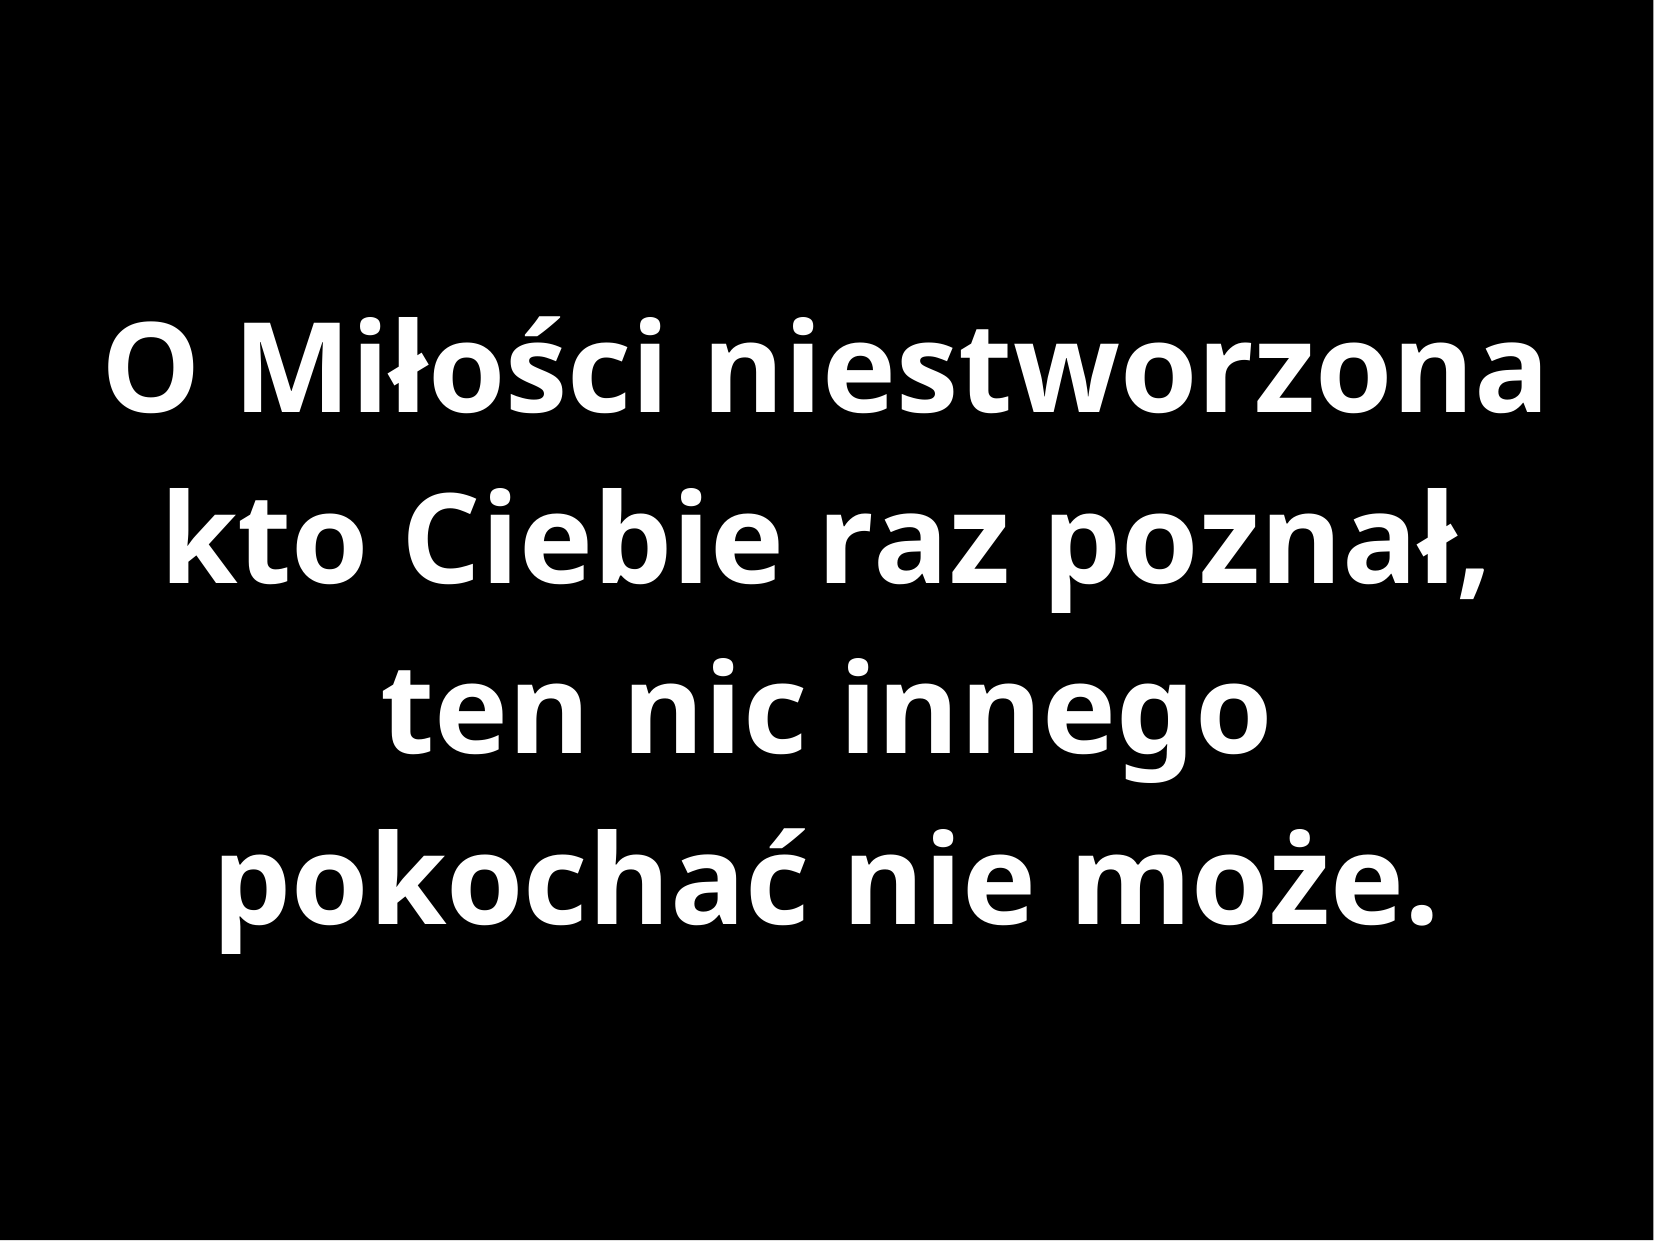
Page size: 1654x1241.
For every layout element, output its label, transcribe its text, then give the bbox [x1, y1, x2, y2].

title O Miłości niestworzona kto Ciebie raz poznał, ten nic innego pokochać nie może. [0, 0, 1654, 1241]
